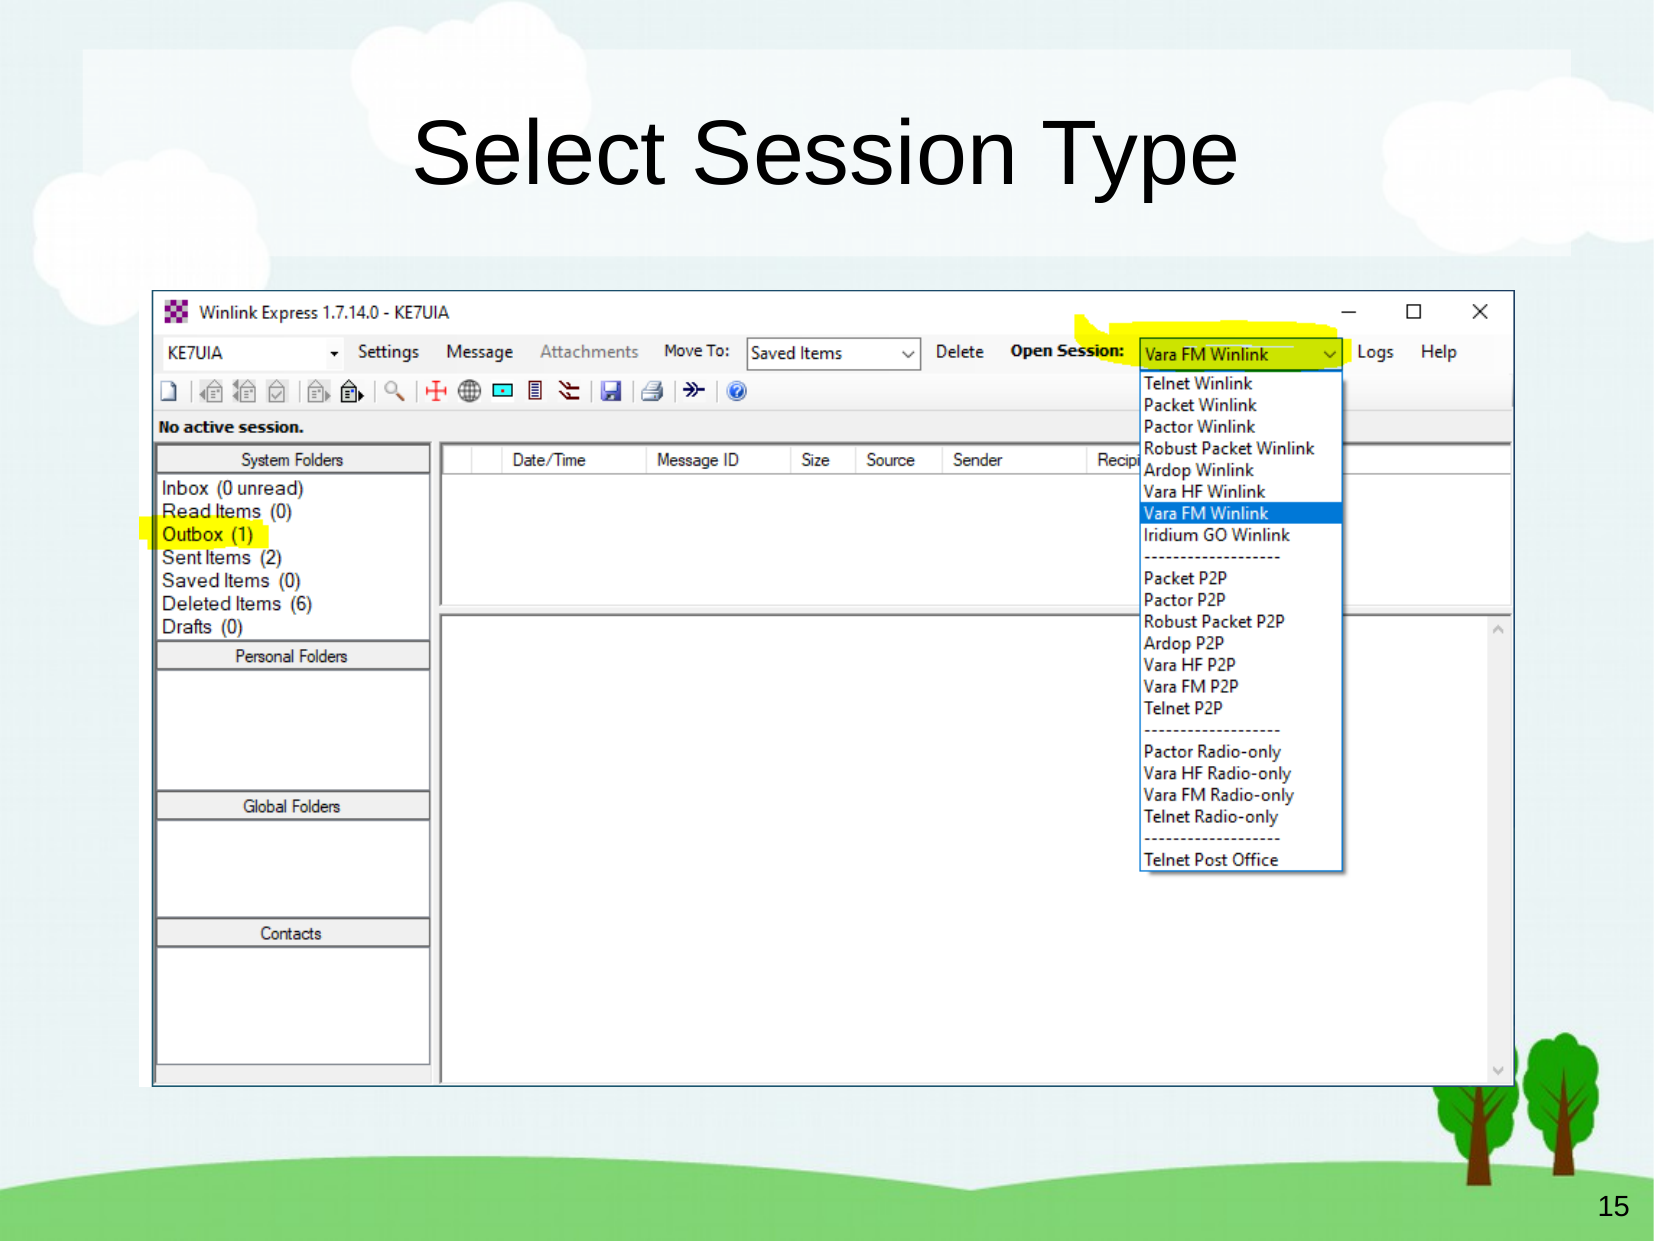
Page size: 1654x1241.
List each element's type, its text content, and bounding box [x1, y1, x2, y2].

picture [0, 0, 1654, 1241]
title Select Session Type [82, 49, 1571, 257]
